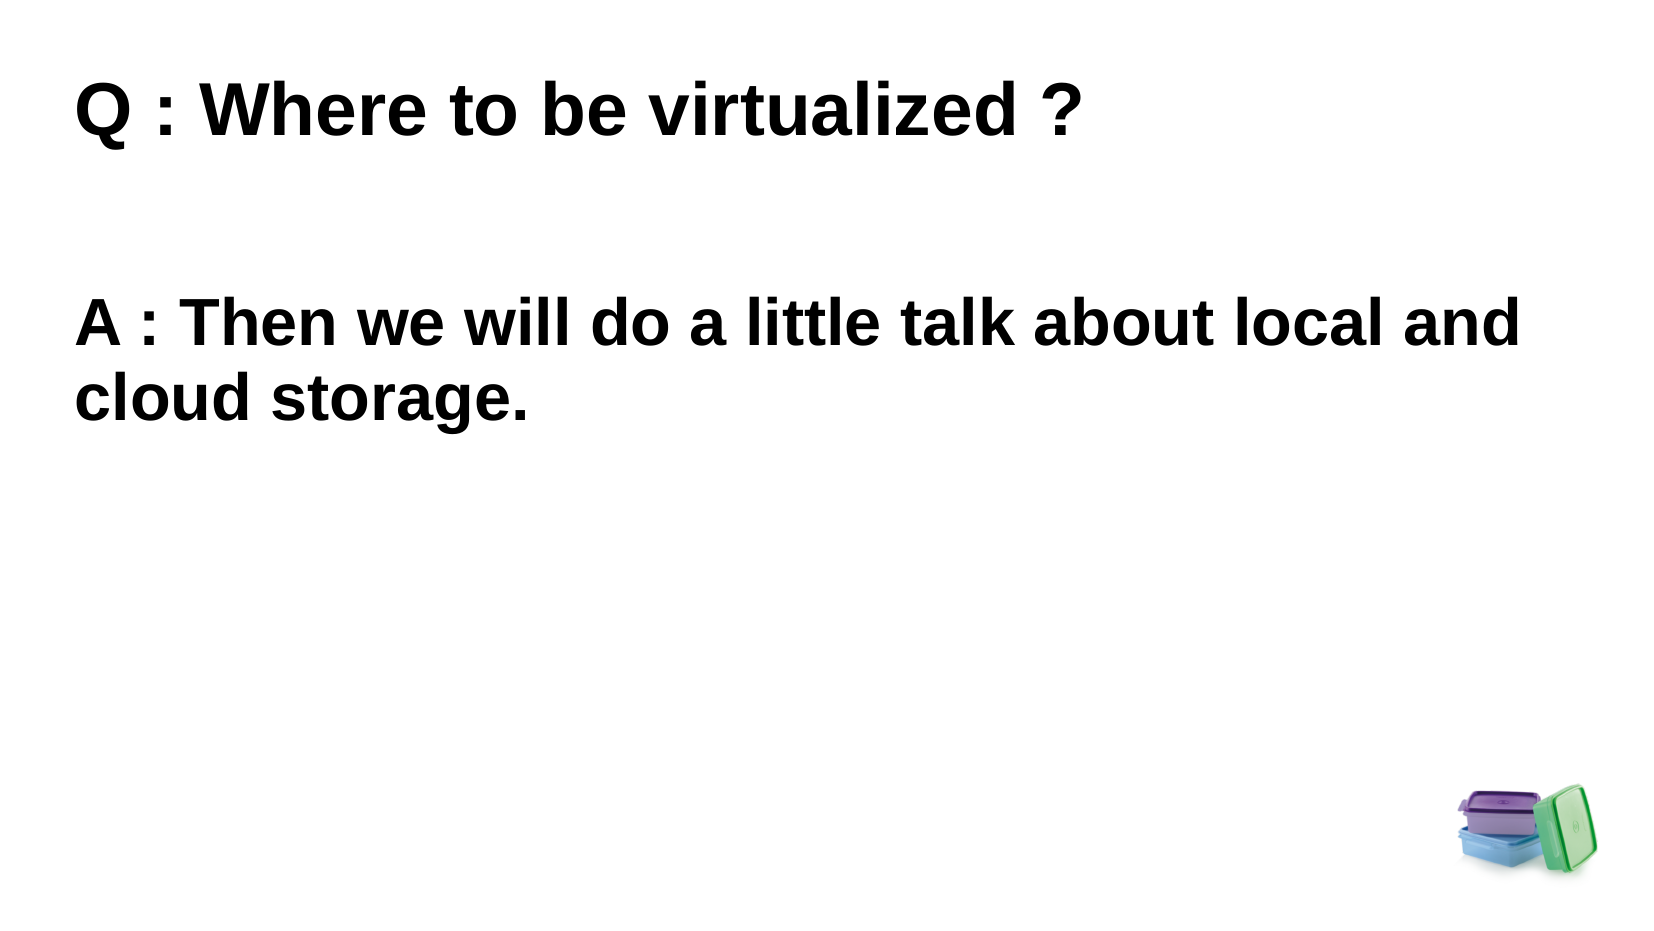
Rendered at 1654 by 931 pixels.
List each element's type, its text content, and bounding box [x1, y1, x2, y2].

text_box Q : Where to be virtualized ? A : Then we will do a little talk about local and cloud storage. [60, 60, 1621, 441]
picture [1446, 779, 1606, 897]
